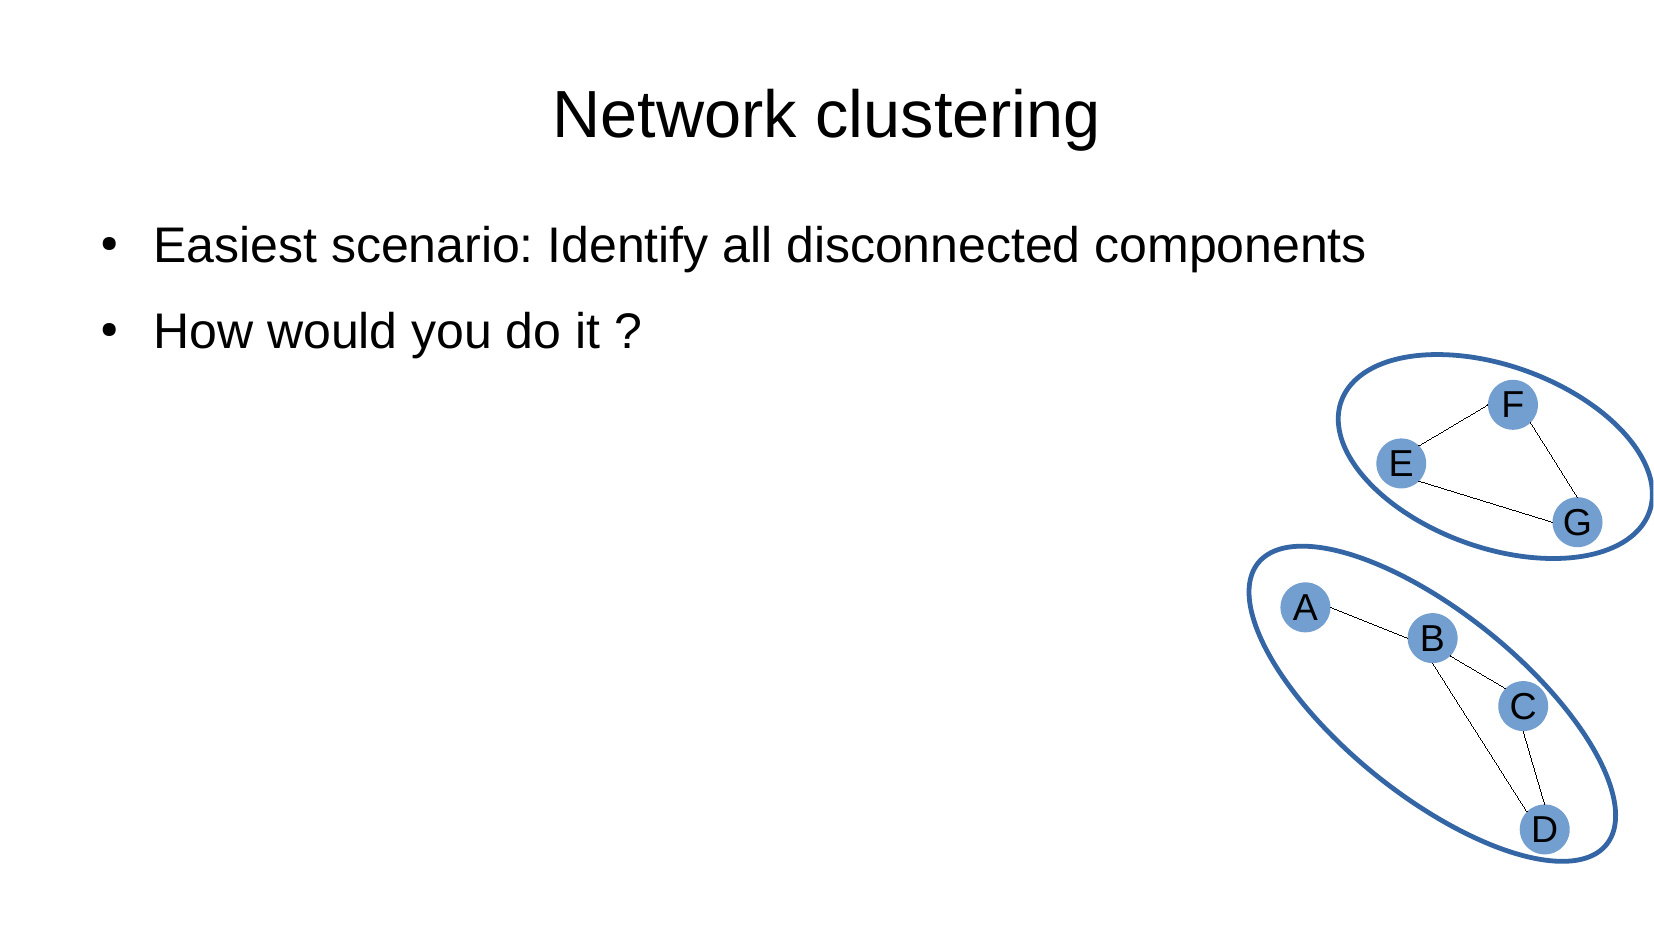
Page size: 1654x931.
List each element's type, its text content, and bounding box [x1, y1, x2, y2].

list Easiest scenario: Identify all disconnected components How would you do it ? [1341, 357, 1592, 556]
text_box A [1280, 582, 1331, 633]
text_box E [1376, 438, 1427, 489]
text_box F [1488, 379, 1538, 430]
text_box D [1519, 804, 1570, 855]
text_box G [1552, 497, 1603, 548]
text_box B [1407, 613, 1458, 664]
text_box C [1498, 681, 1549, 732]
list Easiest scenario: Identify all disconnected components How would you do it ? [1252, 549, 1592, 758]
title Network clustering [82, 37, 1571, 193]
list Easiest scenario: Identify all disconnected components How would you do it ? [82, 217, 1592, 758]
